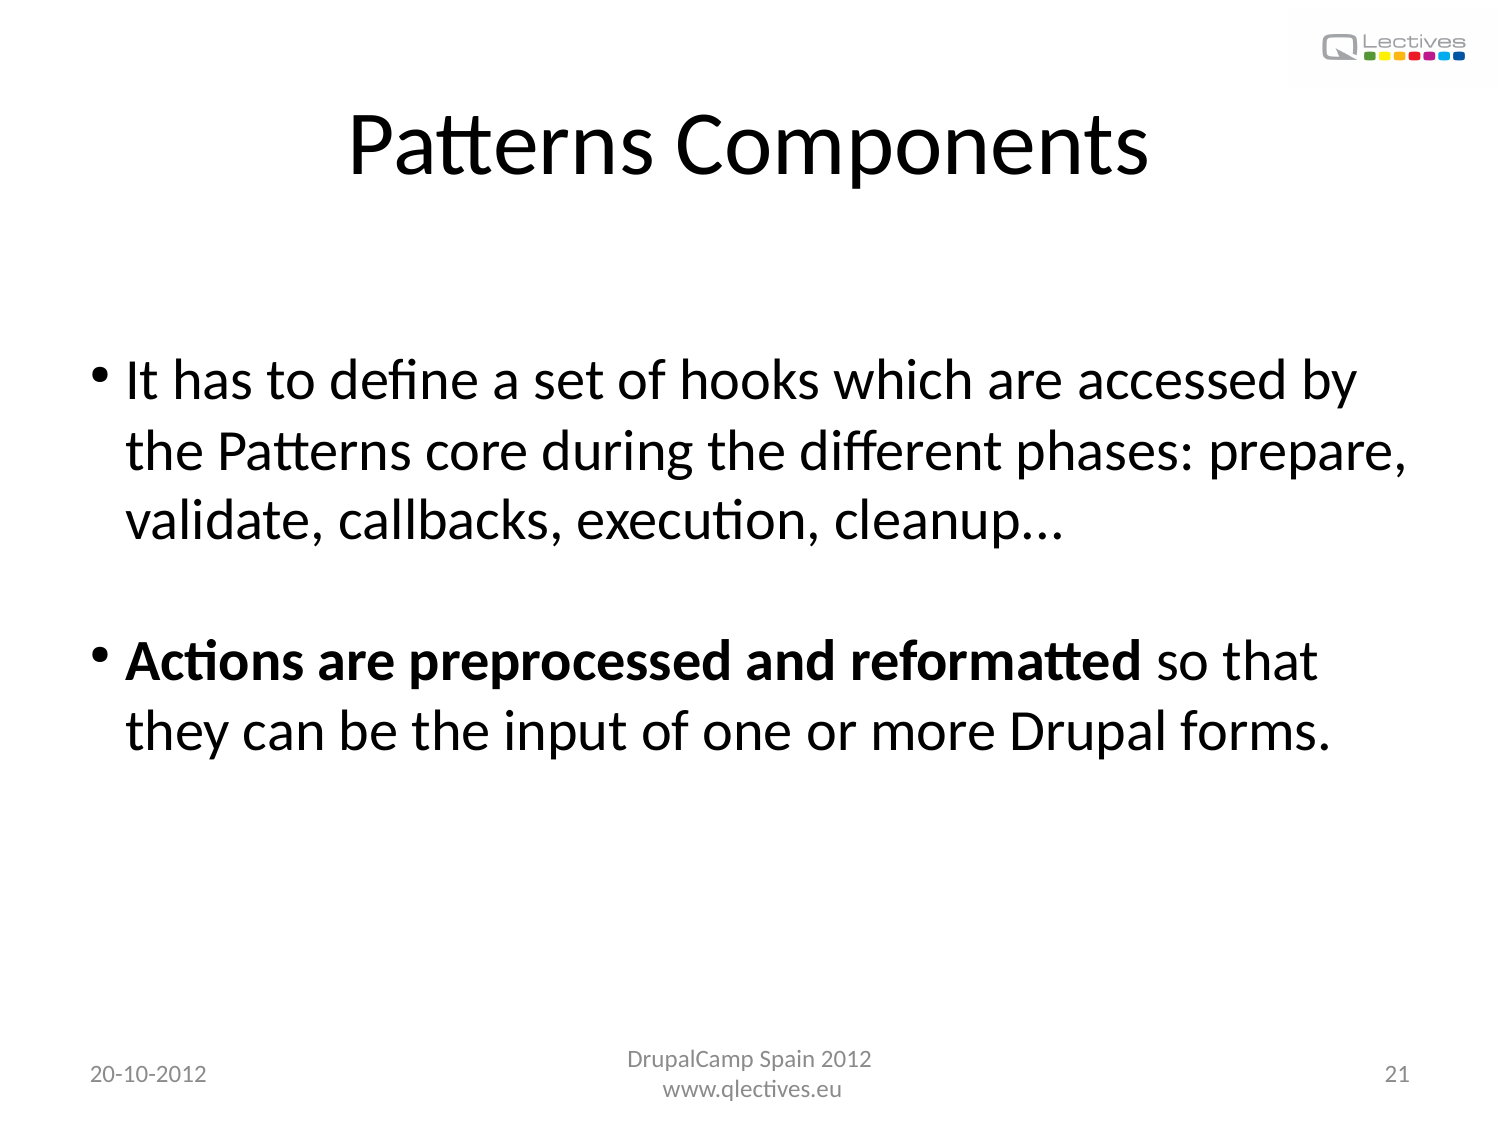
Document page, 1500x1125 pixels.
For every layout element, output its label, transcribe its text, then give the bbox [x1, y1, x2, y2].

text_box Patterns Components [74, 44, 1425, 224]
text_box <number> [1074, 1042, 1425, 1103]
text_box It has to define a set of hooks which are accessed by the Patterns core during the different phases: prepare, validate, callbacks, execution, cleanup... Actions are preprocessed and reformatted so that they can be the input of one or more Drupal forms. [74, 224, 1425, 1016]
text_box 20-10-2012 [74, 1042, 425, 1103]
text_box DrupalCamp Spain 2012 www.qlectives.eu [512, 1042, 988, 1103]
picture [1288, 9, 1500, 90]
